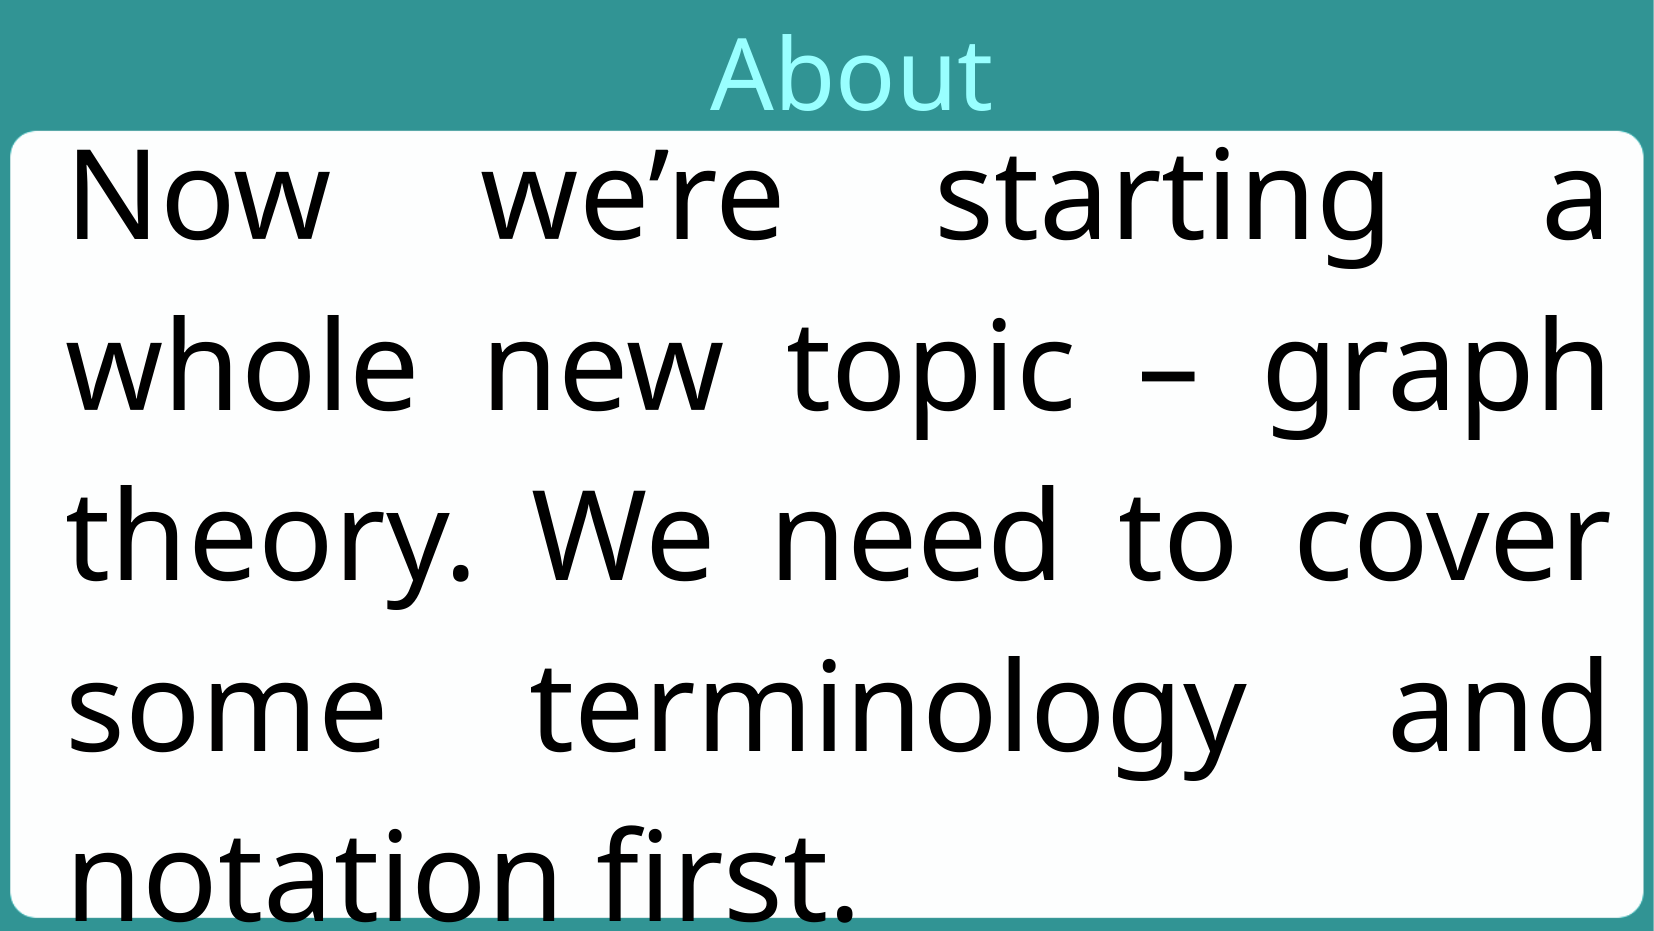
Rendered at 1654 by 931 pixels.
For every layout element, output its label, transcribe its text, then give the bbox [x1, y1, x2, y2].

text_box Now we’re starting a whole new topic – graph theory. We need to cover some terminology and notation first. [65, 175, 1614, 889]
picture [0, 0, 1654, 931]
title About [193, 13, 1511, 130]
